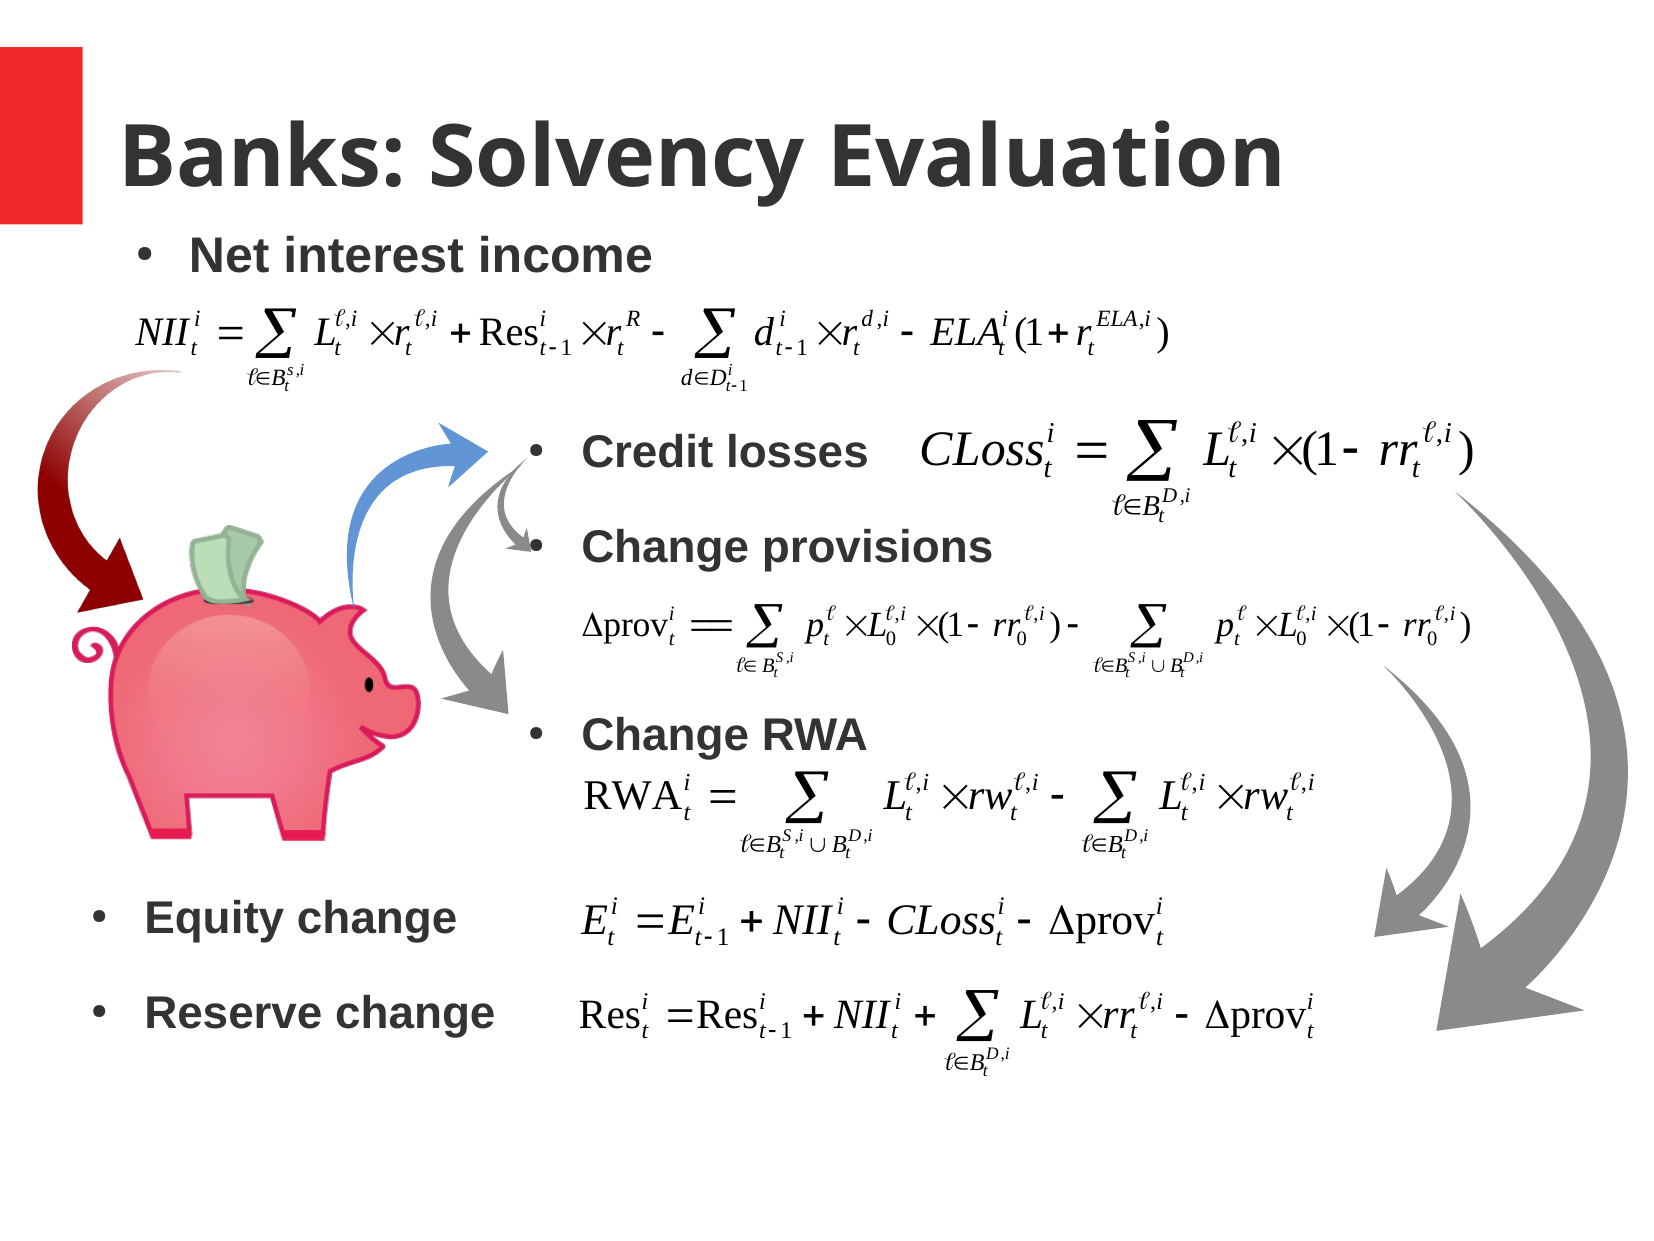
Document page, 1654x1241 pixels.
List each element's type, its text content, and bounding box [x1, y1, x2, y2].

title Banks: Solvency Evaluation [118, 49, 1571, 257]
chart [573, 887, 1174, 957]
chart [913, 411, 1484, 532]
list Equity change [73, 892, 509, 957]
chart [127, 301, 1178, 399]
list Credit losses [510, 426, 913, 487]
list Change RWA [510, 709, 946, 774]
list Change provisions [524, 520, 1096, 586]
picture [0, 333, 534, 841]
chart [572, 982, 1323, 1084]
picture [1367, 480, 1647, 1047]
chart [576, 597, 1432, 684]
chart [576, 763, 1327, 866]
list Net interest income [118, 226, 766, 295]
list Reserve change [73, 986, 509, 1052]
